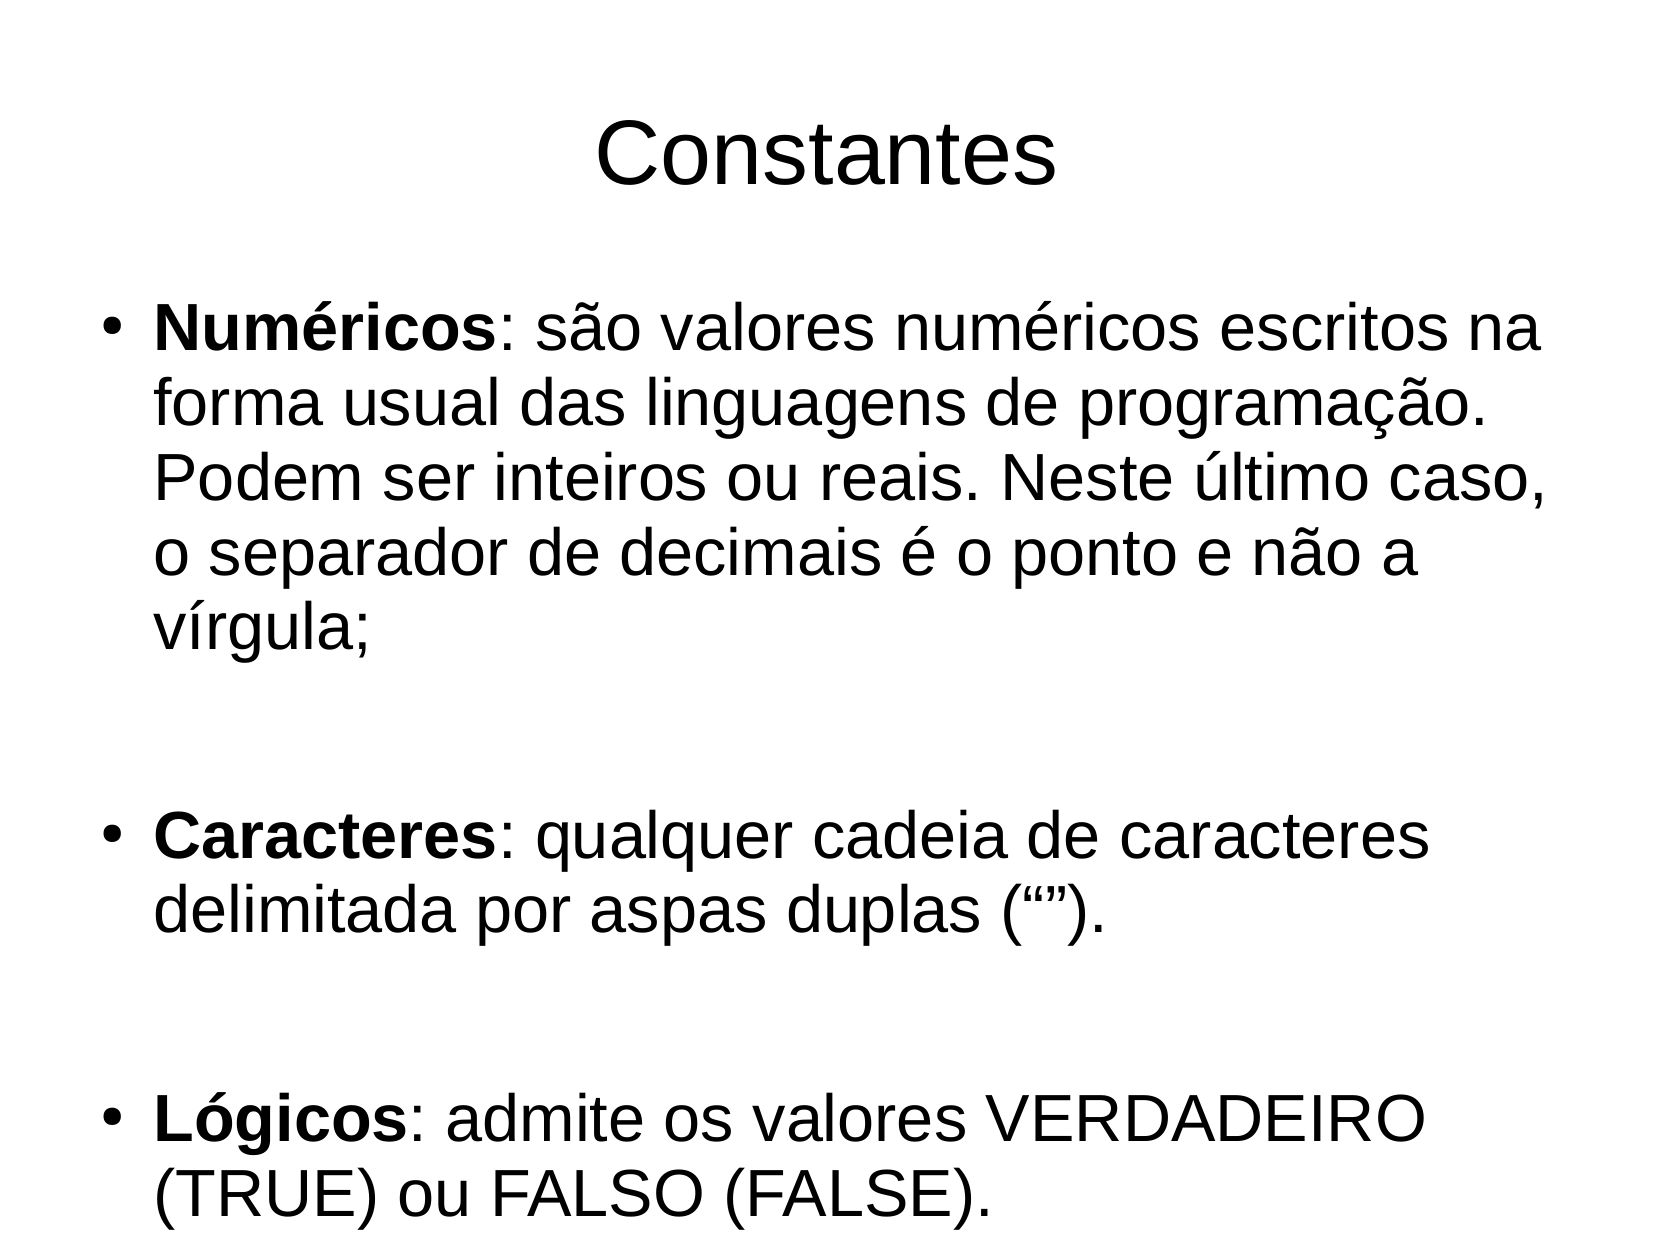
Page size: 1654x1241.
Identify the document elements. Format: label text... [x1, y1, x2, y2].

list Numéricos: são valores numéricos escritos na forma usual das linguagens de programação. Podem ser inteiros ou reais. Neste último caso, o separador de decimais é o ponto e não a vírgula; Caracteres: qualquer cadeia de caracteres delimitada por aspas duplas (“”). Lógicos: admite os valores VERDADEIRO (TRUE) ou FALSO (FALSE). [82, 290, 1571, 1231]
title Constantes [82, 49, 1571, 257]
